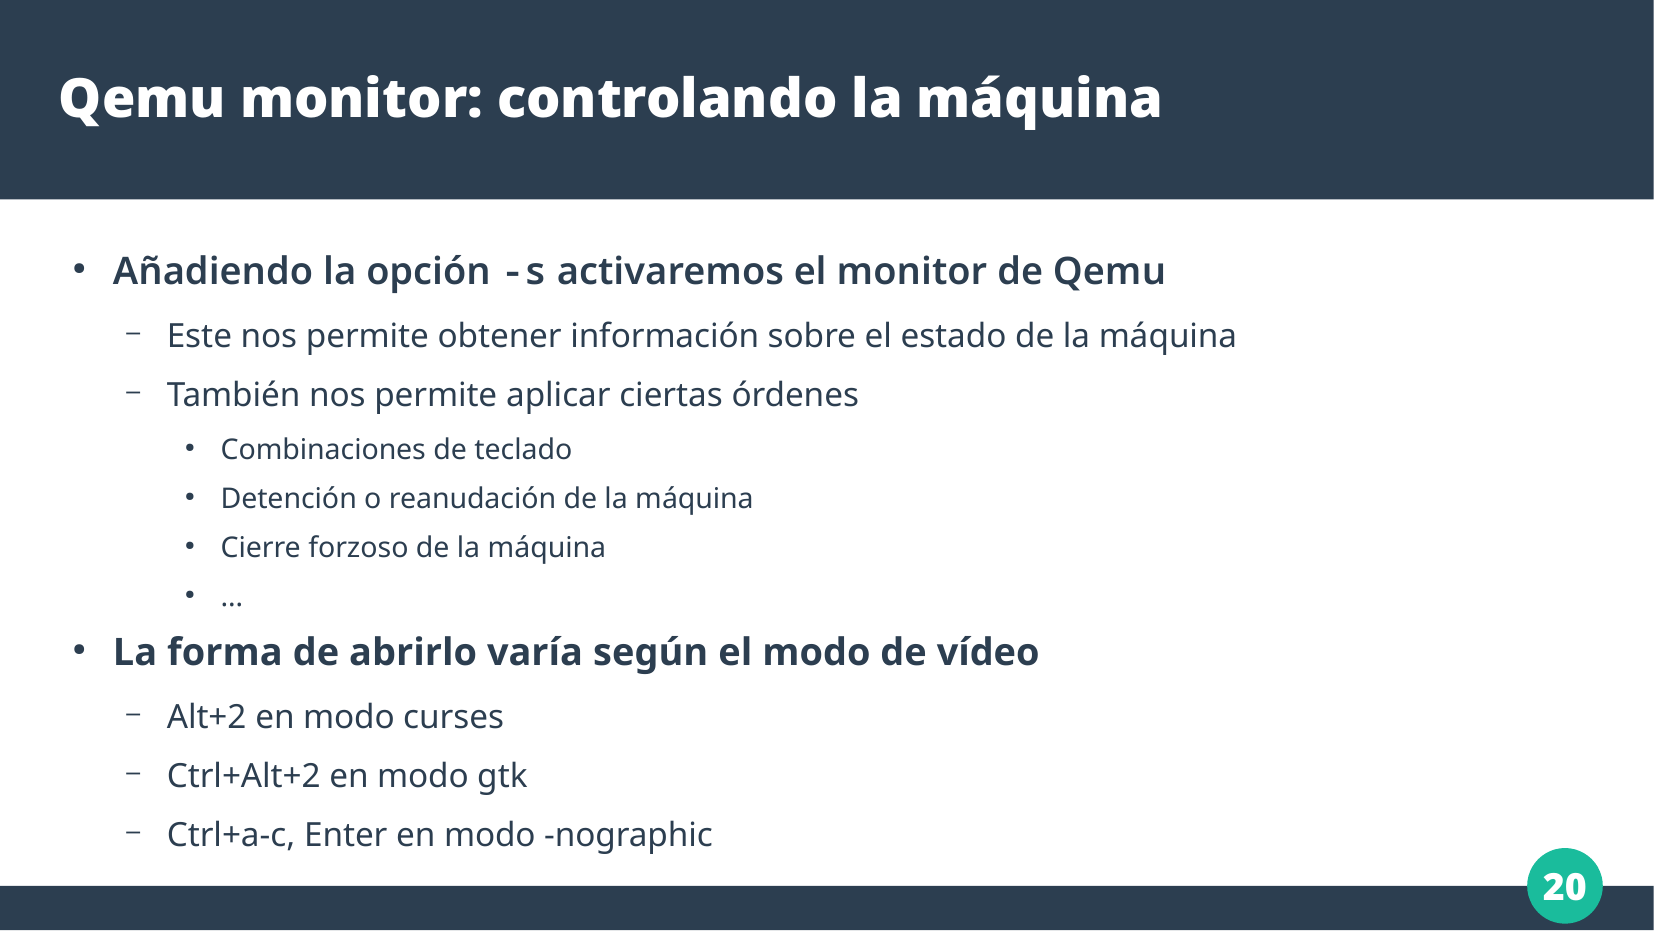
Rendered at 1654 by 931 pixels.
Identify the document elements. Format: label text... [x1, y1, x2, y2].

title Qemu monitor: controlando la máquina [59, 37, 1595, 155]
list Añadiendo la opción -s activaremos el monitor de Qemu Este nos permite obtener información sobre el estado de la máquina También nos permite aplicar ciertas órdenes Combinaciones de teclado Detención o reanudación de la máquina Cierre forzoso de la máquina … La forma de abrirlo varía según el modo de vídeo Alt+2 en modo curses Ctrl+Alt+2 en modo gtk Ctrl+a-c, Enter en modo -nographic [59, 243, 1595, 864]
